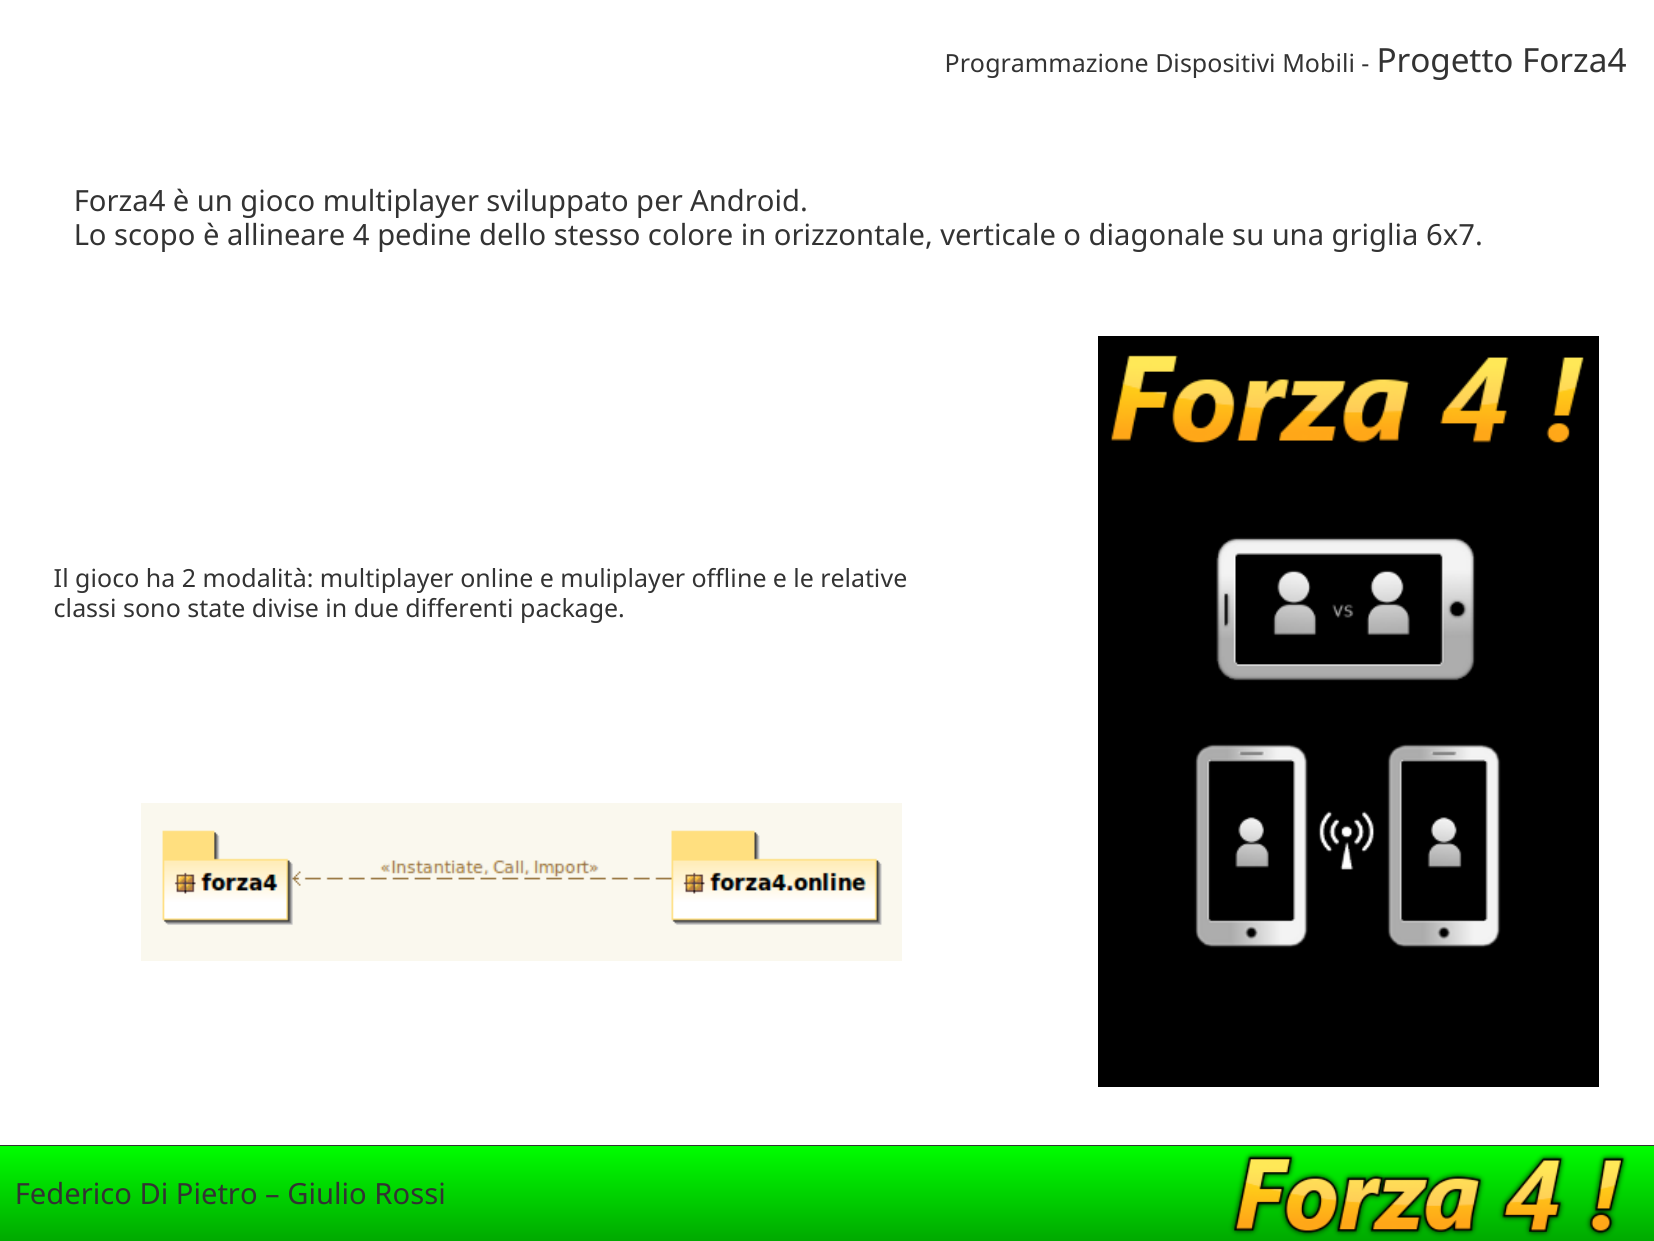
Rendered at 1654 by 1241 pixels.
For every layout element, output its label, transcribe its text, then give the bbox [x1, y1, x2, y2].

text_box [0, 1145, 1654, 1241]
text_box Forza4 è un gioco multiplayer sviluppato per Android. Lo scopo è allineare 4 pedine dello stesso colore in orizzontale, verticale o diagonale su una griglia 6x7. [59, 165, 1583, 269]
text_box Federico Di Pietro – Giulio Rossi [0, 1168, 485, 1218]
text_box Il gioco ha 2 modalità: multiplayer online e muliplayer offline e le relative classi sono state divise in due differenti package. [38, 555, 969, 630]
picture [1228, 1149, 1630, 1241]
picture [1098, 336, 1599, 1087]
picture [141, 803, 902, 961]
text_box Programmazione Dispositivi Mobili - Progetto Forza4 [377, 23, 1642, 95]
